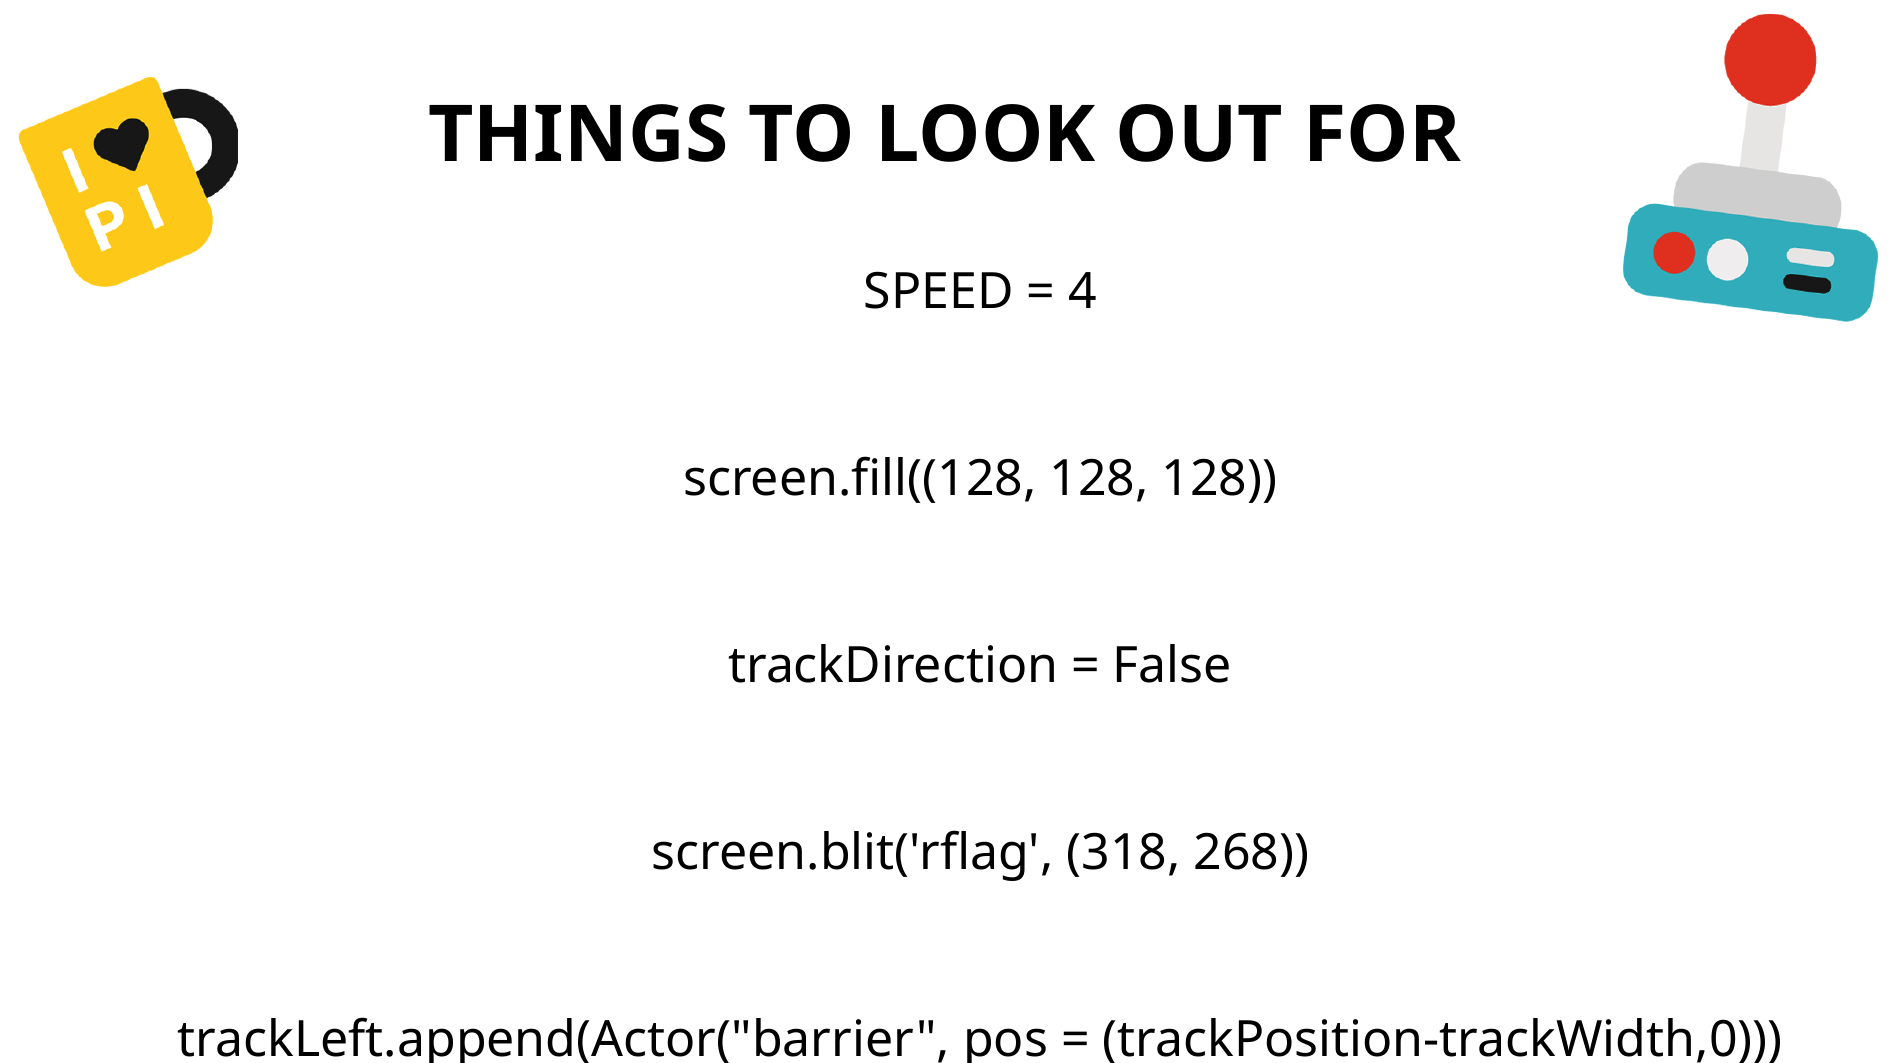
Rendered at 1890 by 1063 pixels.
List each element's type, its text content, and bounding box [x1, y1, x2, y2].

list SPEED = 4 screen.fill((128, 128, 128)) trackDirection = False screen.blit('rflag', (318, 268)) trackLeft.append(Actor("barrier", pos = (trackPosition-trackWidth,0))) [94, 255, 1796, 1063]
picture [0, 0, 1890, 438]
title THINGS TO LOOK OUT FOR [94, 42, 1796, 220]
